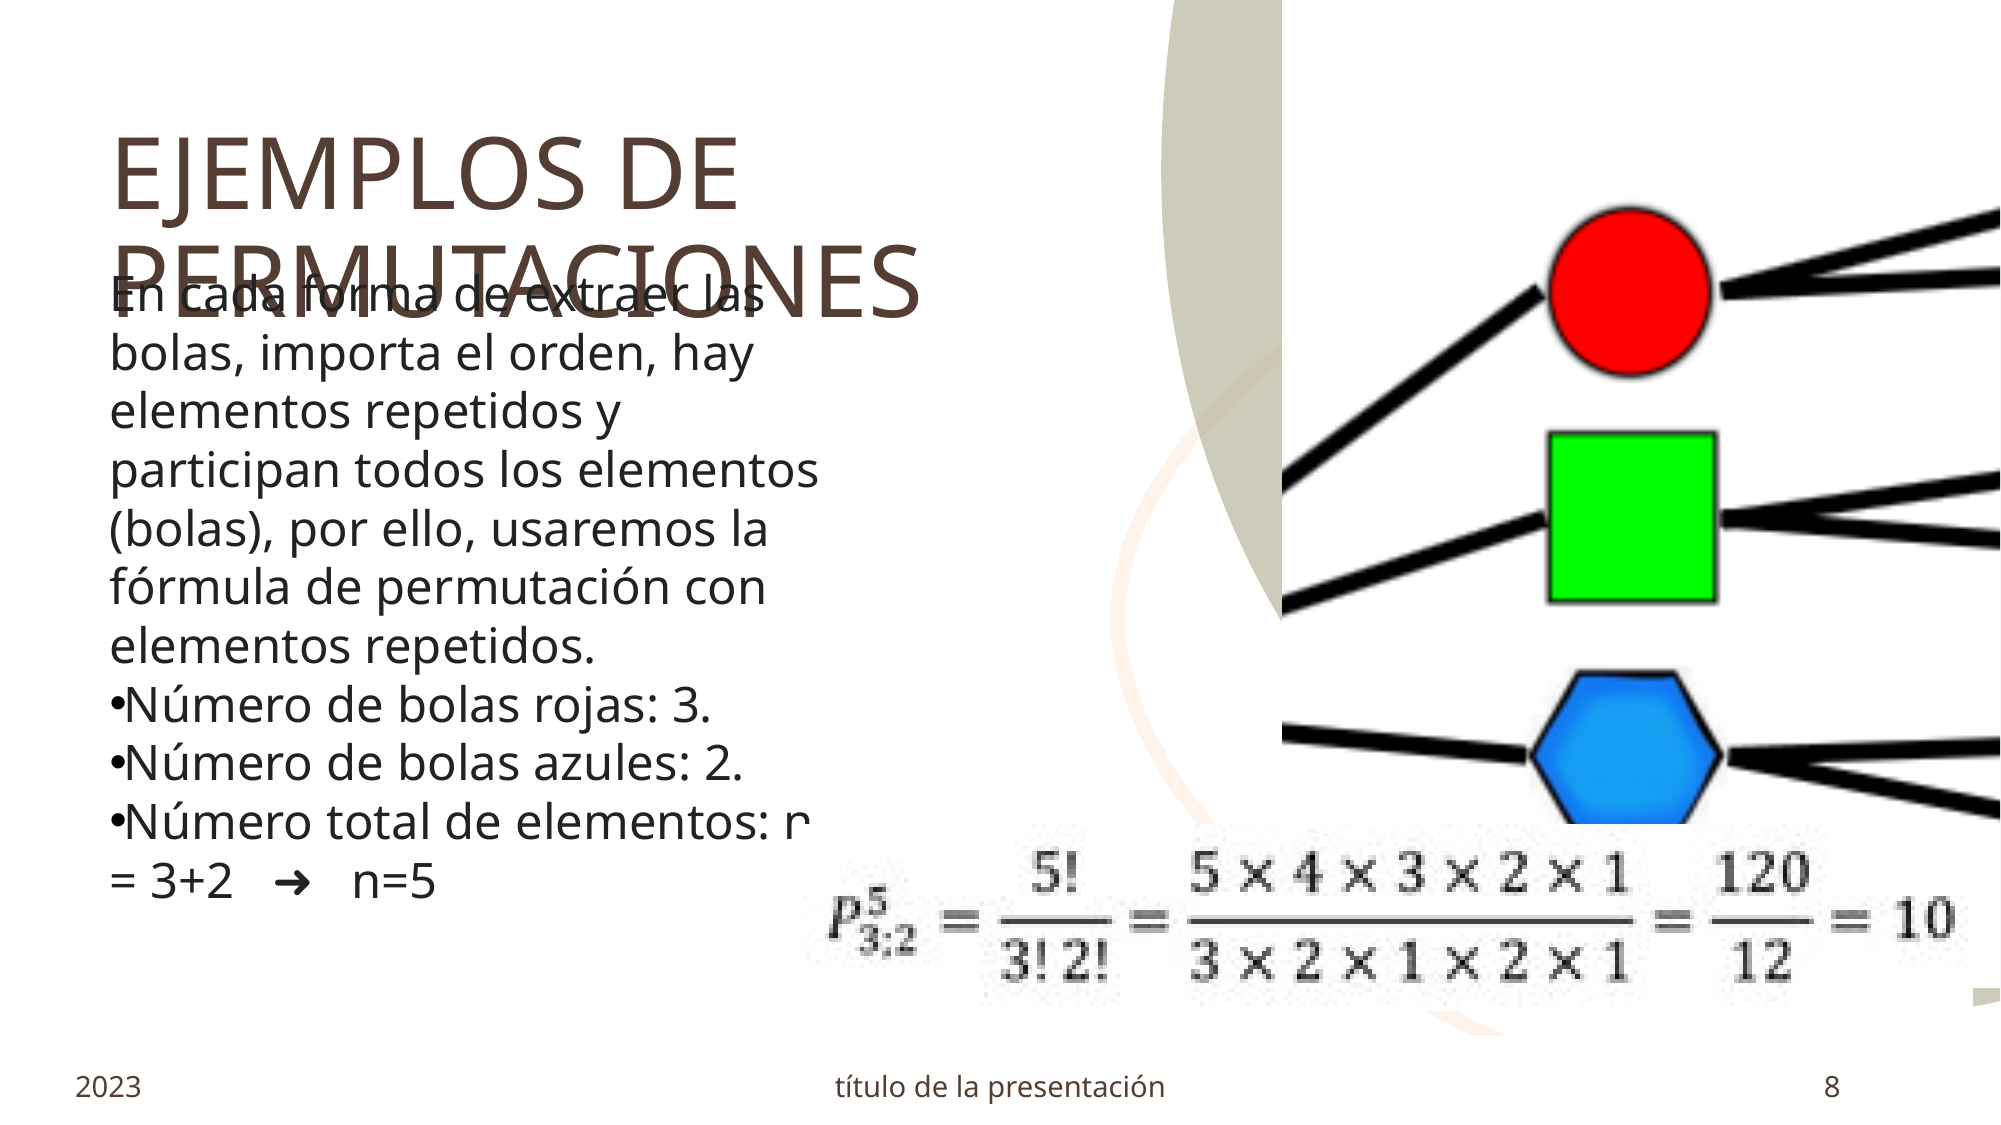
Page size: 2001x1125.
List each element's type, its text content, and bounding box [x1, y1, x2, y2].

footer título de la presentación [718, 1060, 1283, 1112]
picture [803, 0, 2000, 1011]
slide_number 2023 [60, 1060, 222, 1112]
list En cada forma de extraer las bolas, importa el orden, hay elementos repetidos y participan todos los elementos (bolas), por ello, usaremos la fórmula de permutación con elementos repetidos. Número de bolas rojas: 3. Número de bolas azules: 2. Número total de elementos: n = 3+2 ➜ n=5 [94, 255, 845, 924]
slide_number 8 [1808, 1060, 1971, 1112]
title EJEMPLOS DE PERMUTACIONES [94, 115, 1162, 227]
